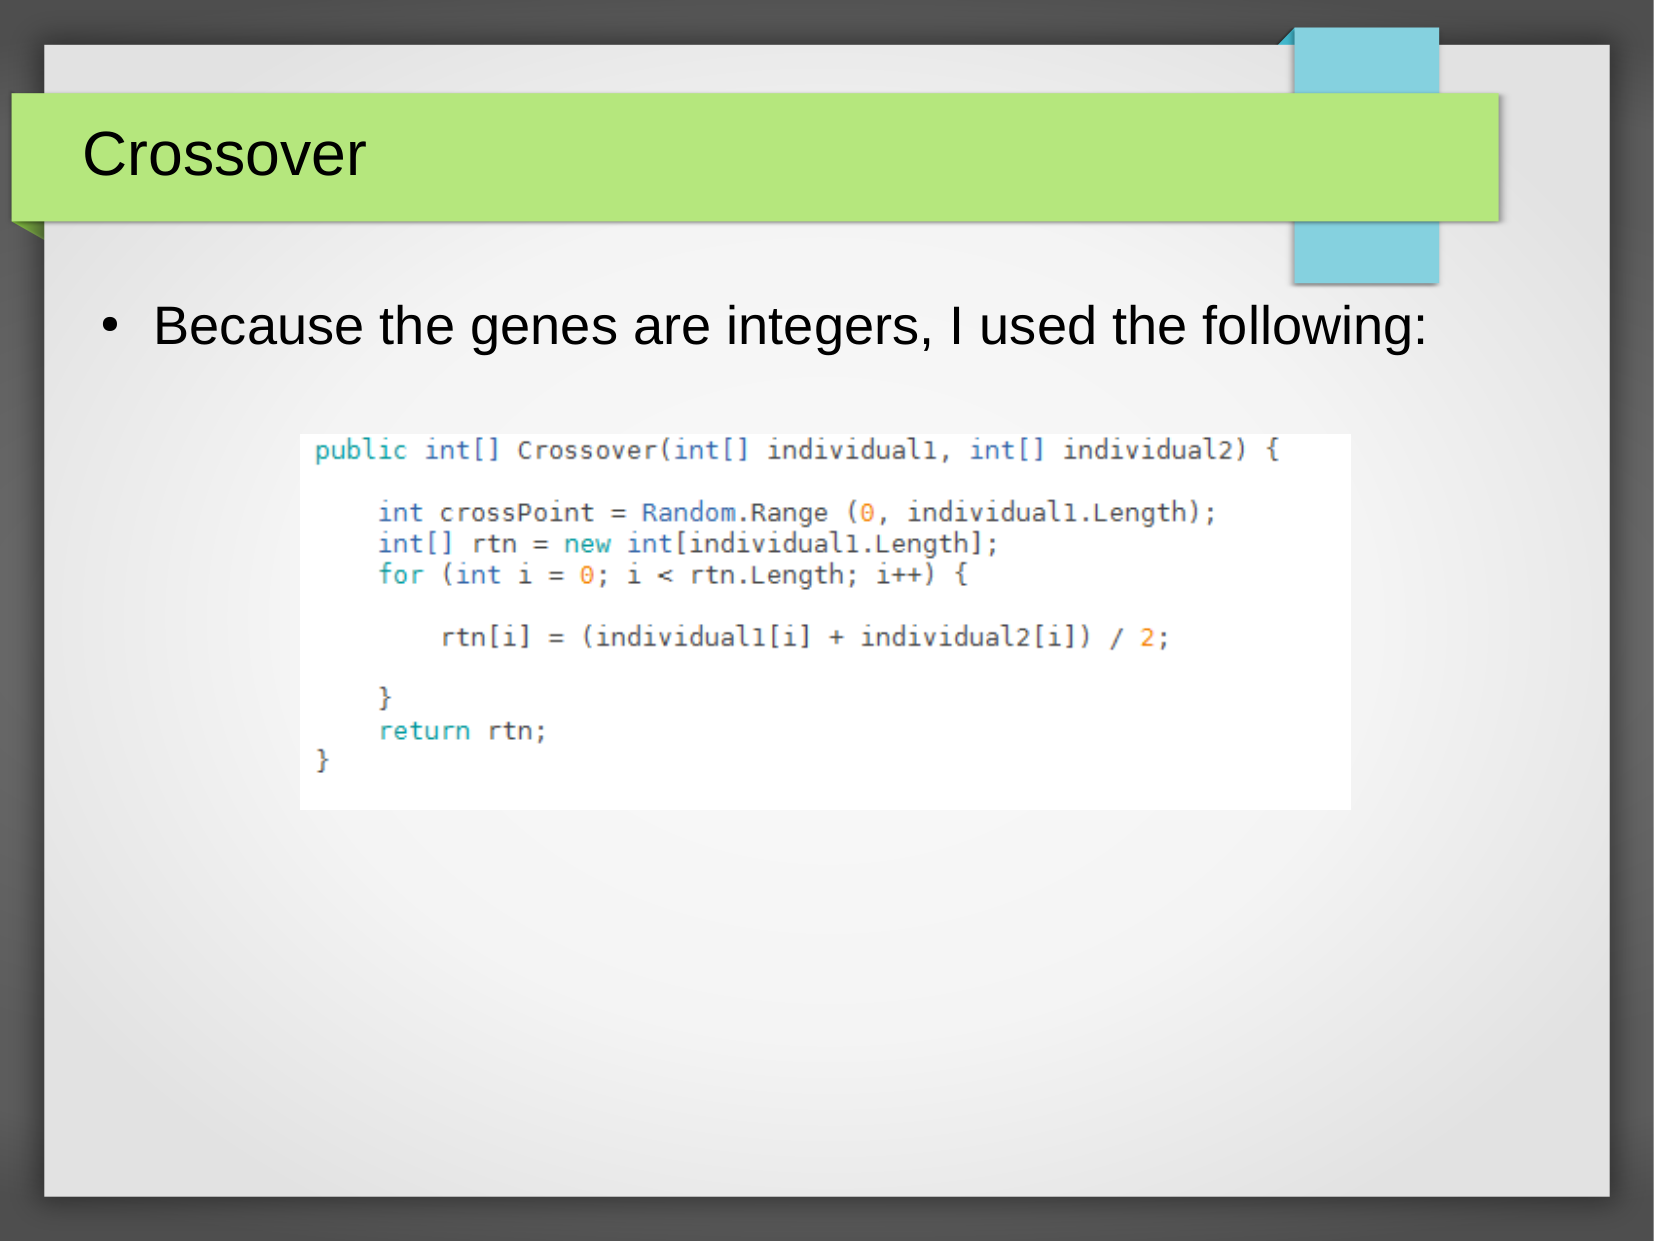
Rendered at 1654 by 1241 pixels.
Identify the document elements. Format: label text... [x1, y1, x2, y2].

title Crossover [82, 94, 1264, 213]
picture [0, 0, 1654, 1241]
list Because the genes are integers, I used the following: [82, 295, 1571, 1015]
